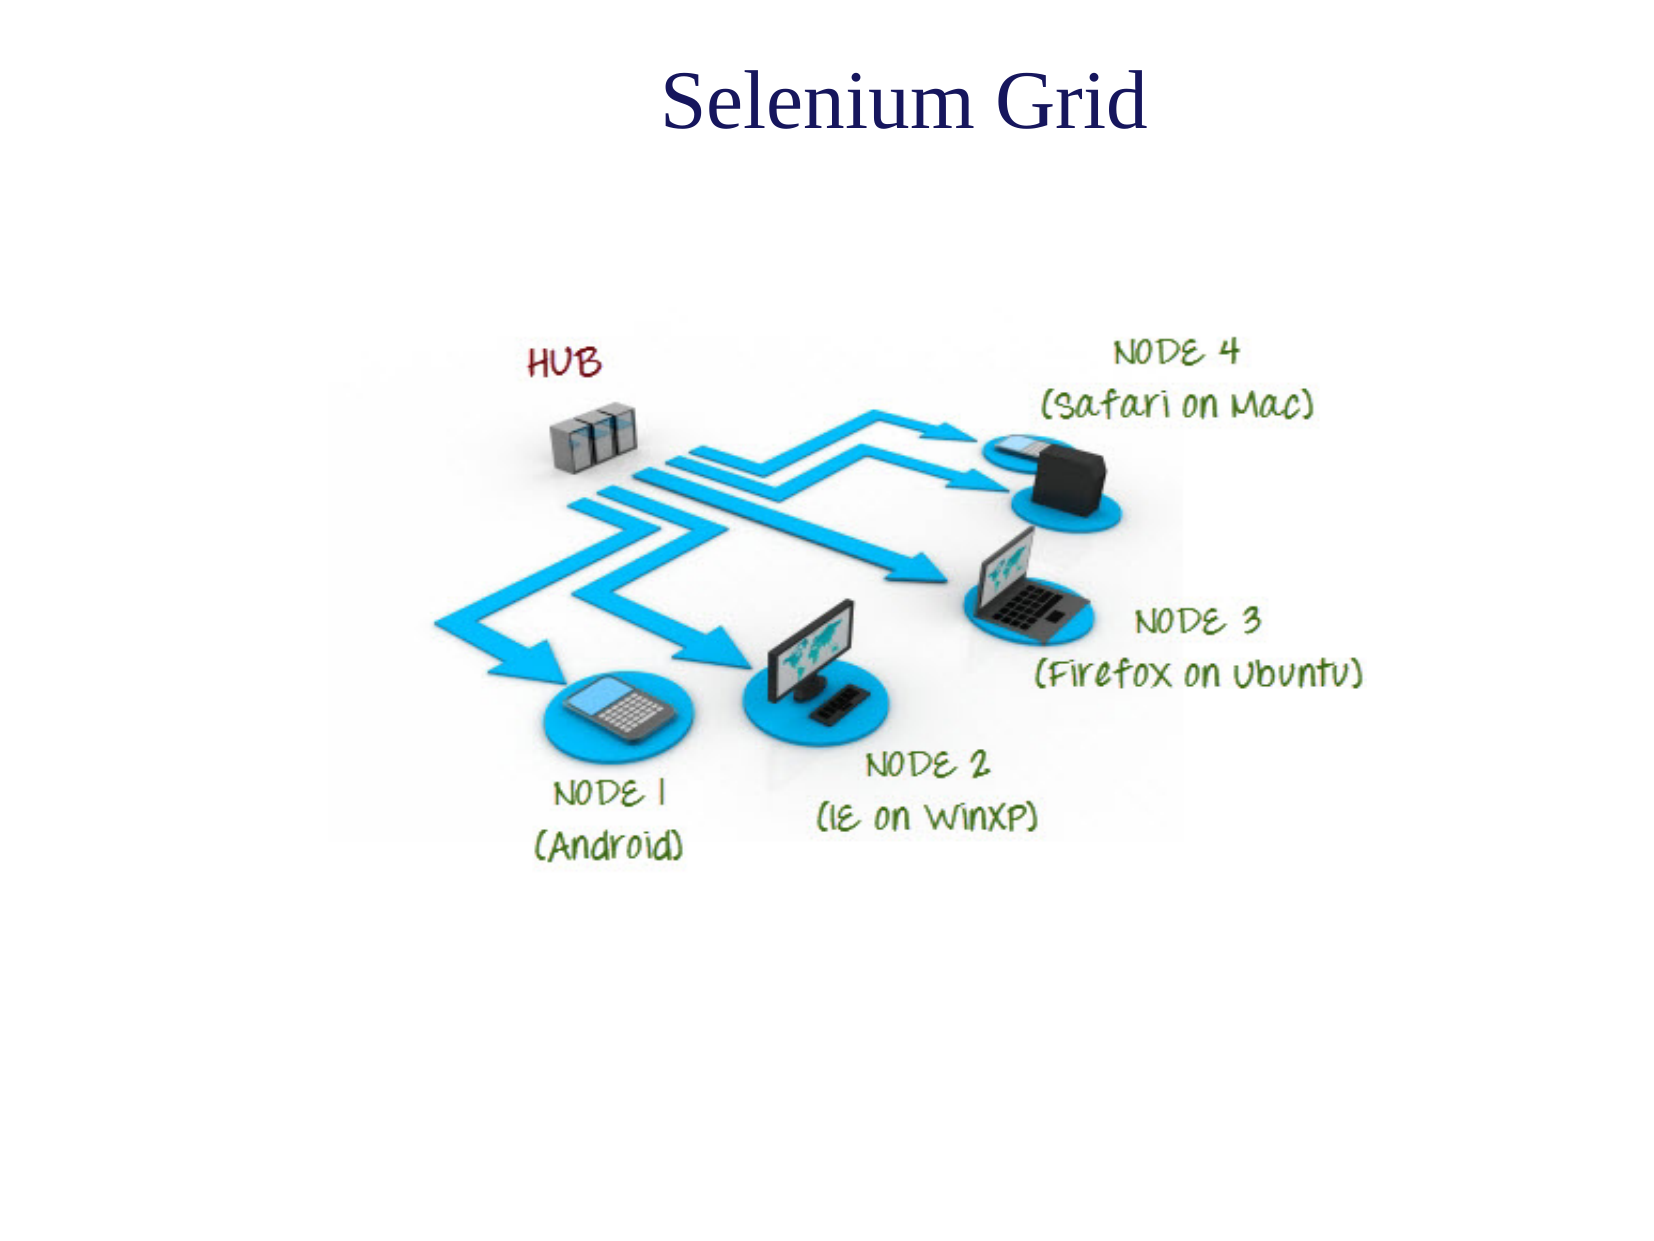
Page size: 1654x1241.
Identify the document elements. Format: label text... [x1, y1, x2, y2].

text_box Selenium Grid [214, 26, 1571, 171]
picture [328, 307, 1367, 896]
